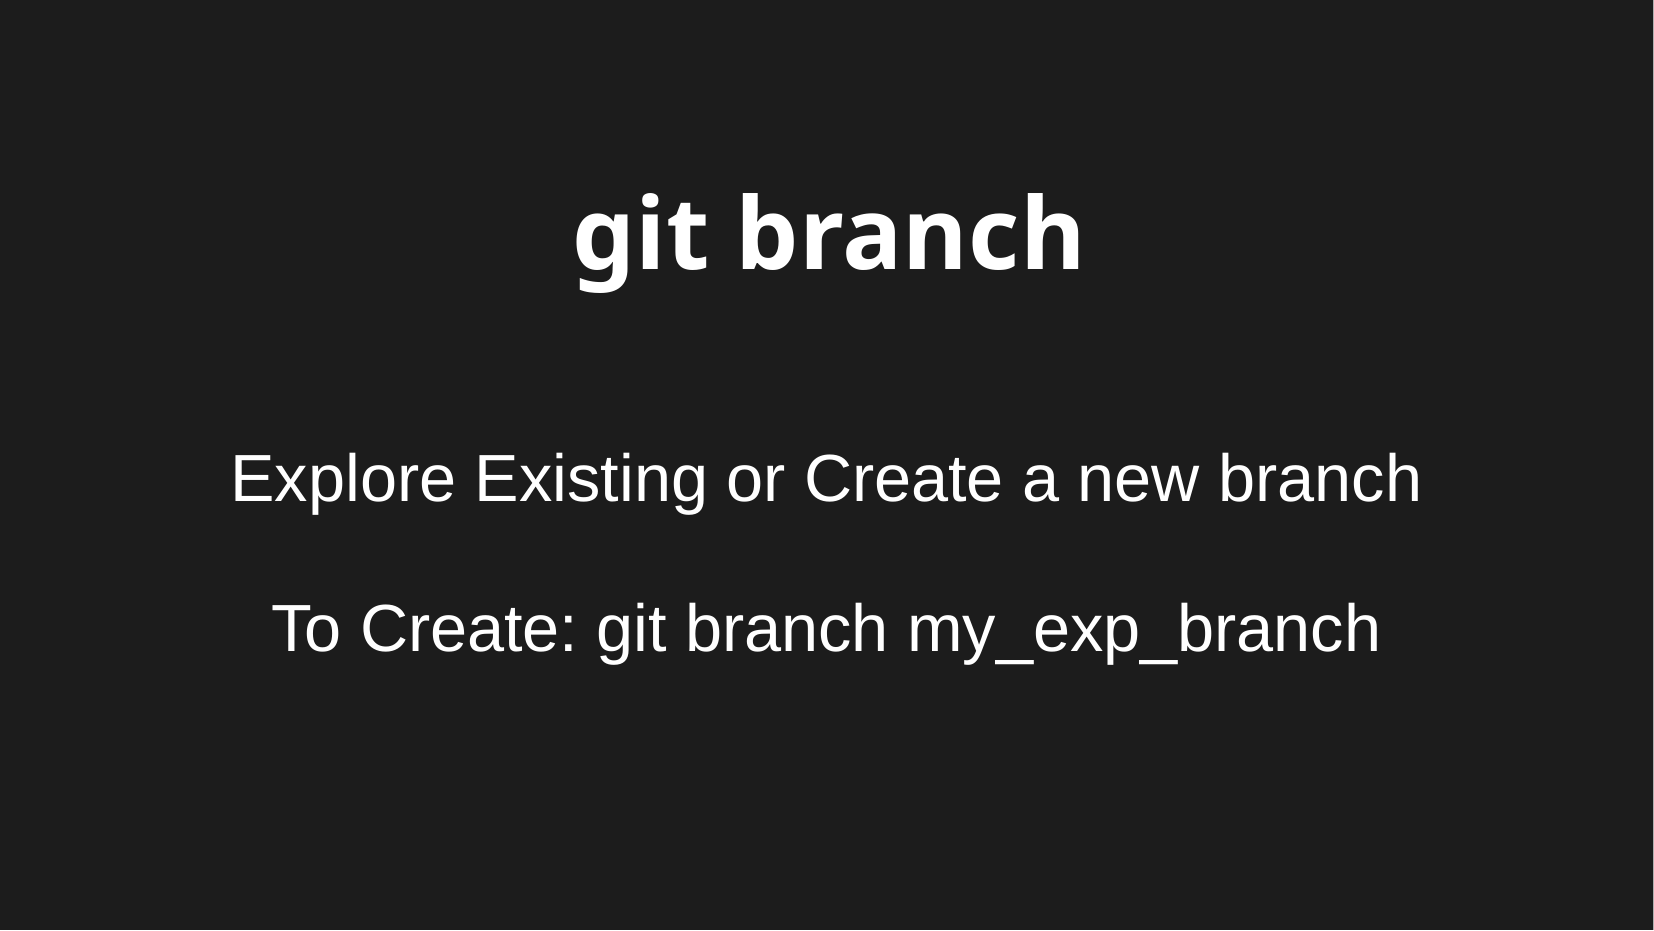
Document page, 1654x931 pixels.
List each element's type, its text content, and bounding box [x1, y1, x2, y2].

subtitle Explore Existing or Create a new branch To Create: git branch my_exp_branch [82, 283, 1571, 823]
title git branch [253, 153, 1406, 283]
